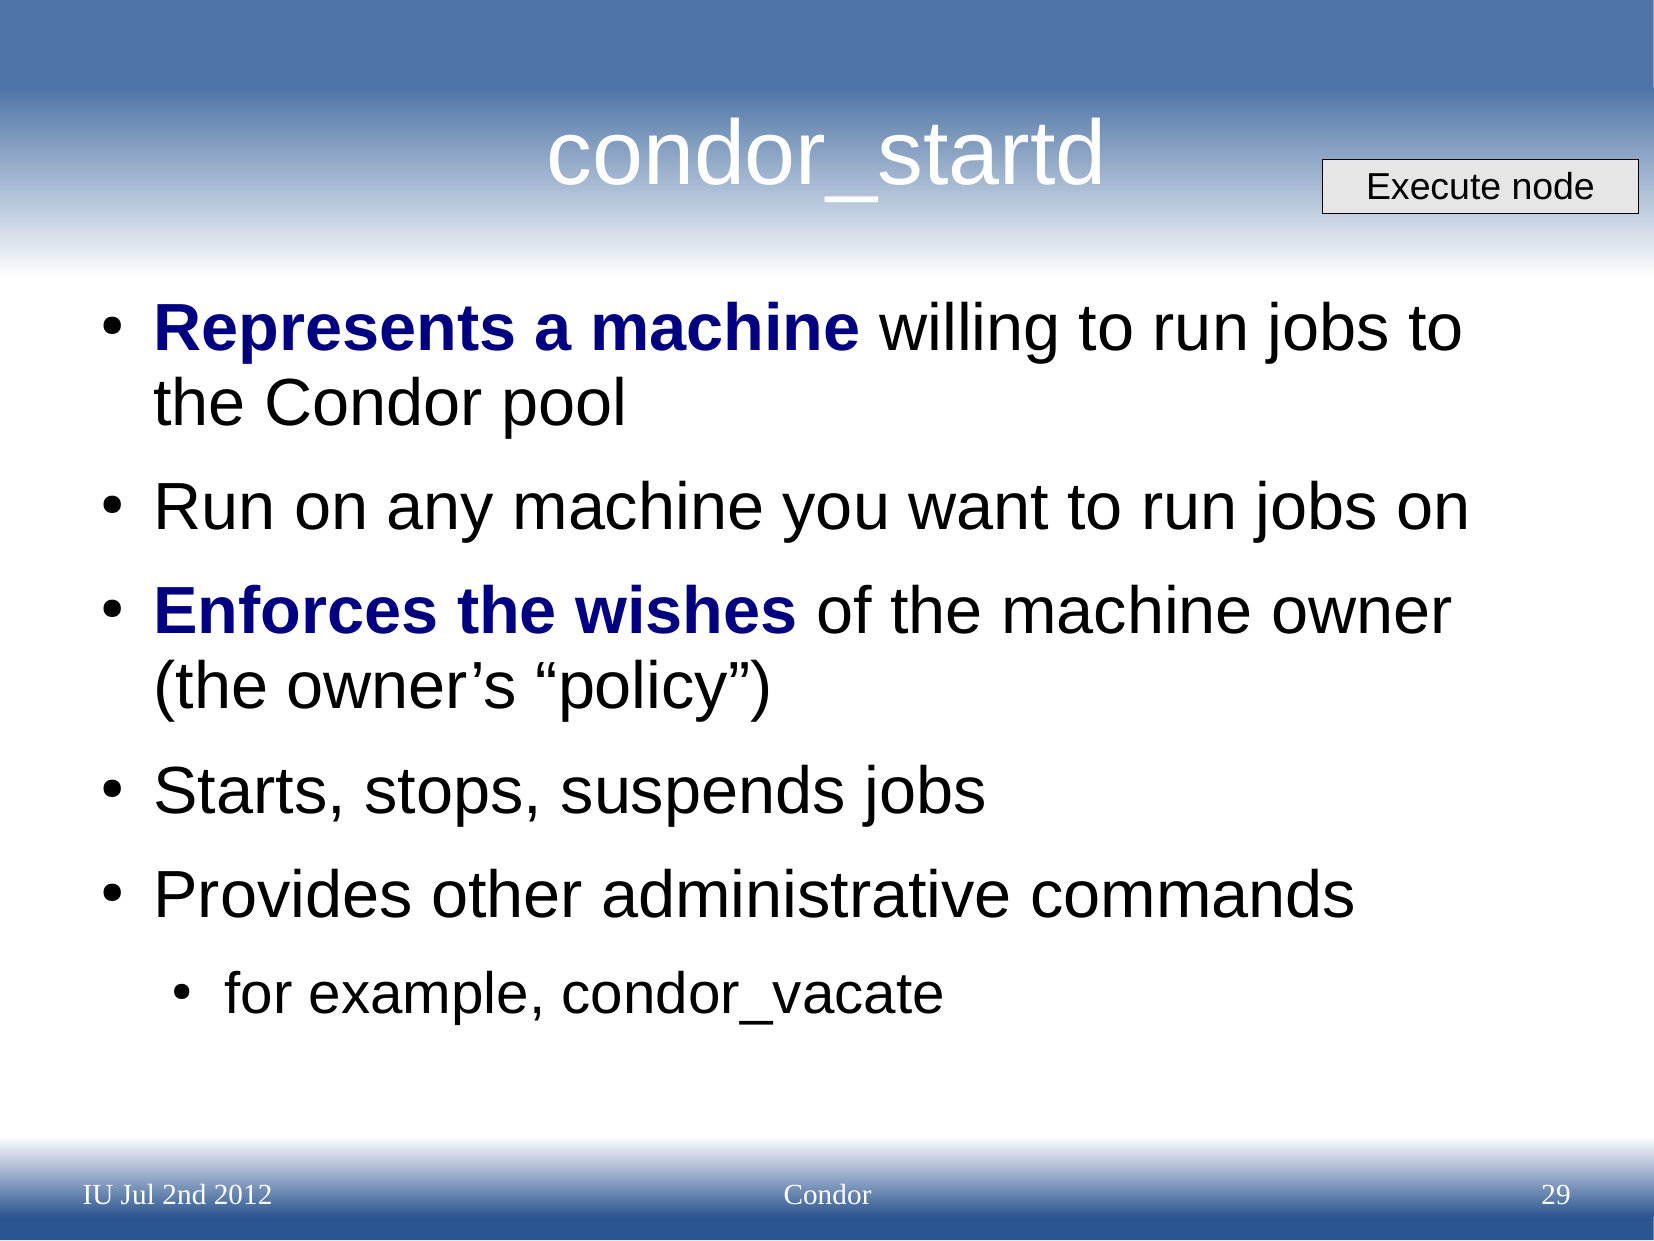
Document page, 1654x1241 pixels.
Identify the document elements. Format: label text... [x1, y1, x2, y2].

text_box Execute node [1322, 159, 1639, 214]
title condor_startd [82, 56, 1571, 250]
list Represents a machine willing to run jobs to the Condor pool Run on any machine you want to run jobs on Enforces the wishes of the machine owner (the owner’s “policy”) Starts, stops, suspends jobs Provides other administrative commands for example, condor_vacate [82, 290, 1571, 1109]
